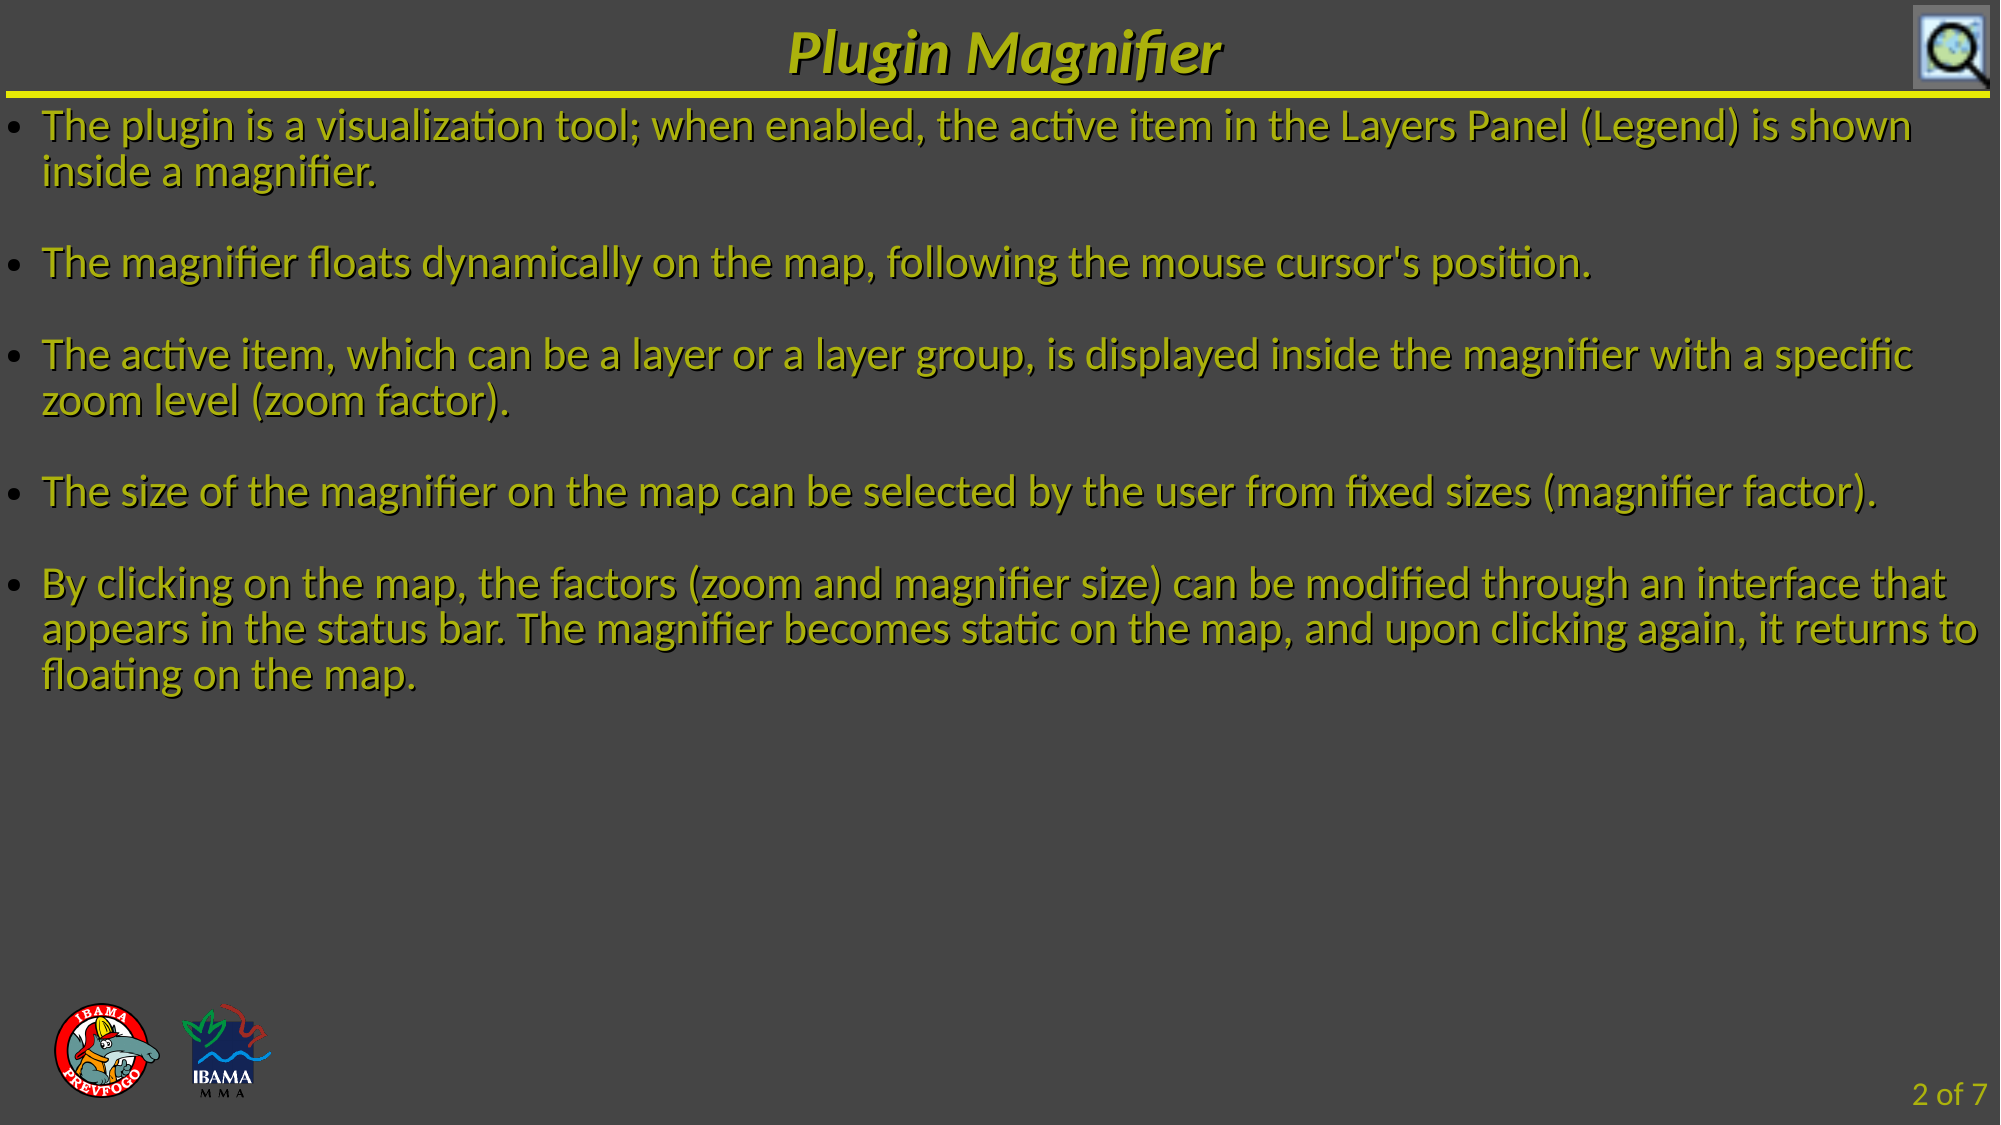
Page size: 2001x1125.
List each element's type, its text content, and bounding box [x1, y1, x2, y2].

subtitle Plugin Magnifier [9, 11, 2000, 95]
picture [54, 1003, 160, 1098]
text_box The plugin is a visualization tool; when enabled, the active item in the Layers Panel (Legend) is shown inside a magnifier. The magnifier floats dynamically on the map, following the mouse cursor's position. The active item, which can be a layer or a layer group, is displayed inside the magnifier with a specific zoom level (zoom factor). The size of the magnifier on the map can be selected by the user from fixed sizes (magnifier factor). By clicking on the map, the factors (zoom and magnifier size) can be modified through an interface that appears in the status bar. The magnifier becomes static on the map, and upon clicking again, it returns to floating on the map. [5, 106, 1995, 982]
text_box <número> of 7 [1757, 1080, 1989, 1125]
picture [1913, 5, 1990, 89]
picture [173, 1003, 272, 1098]
